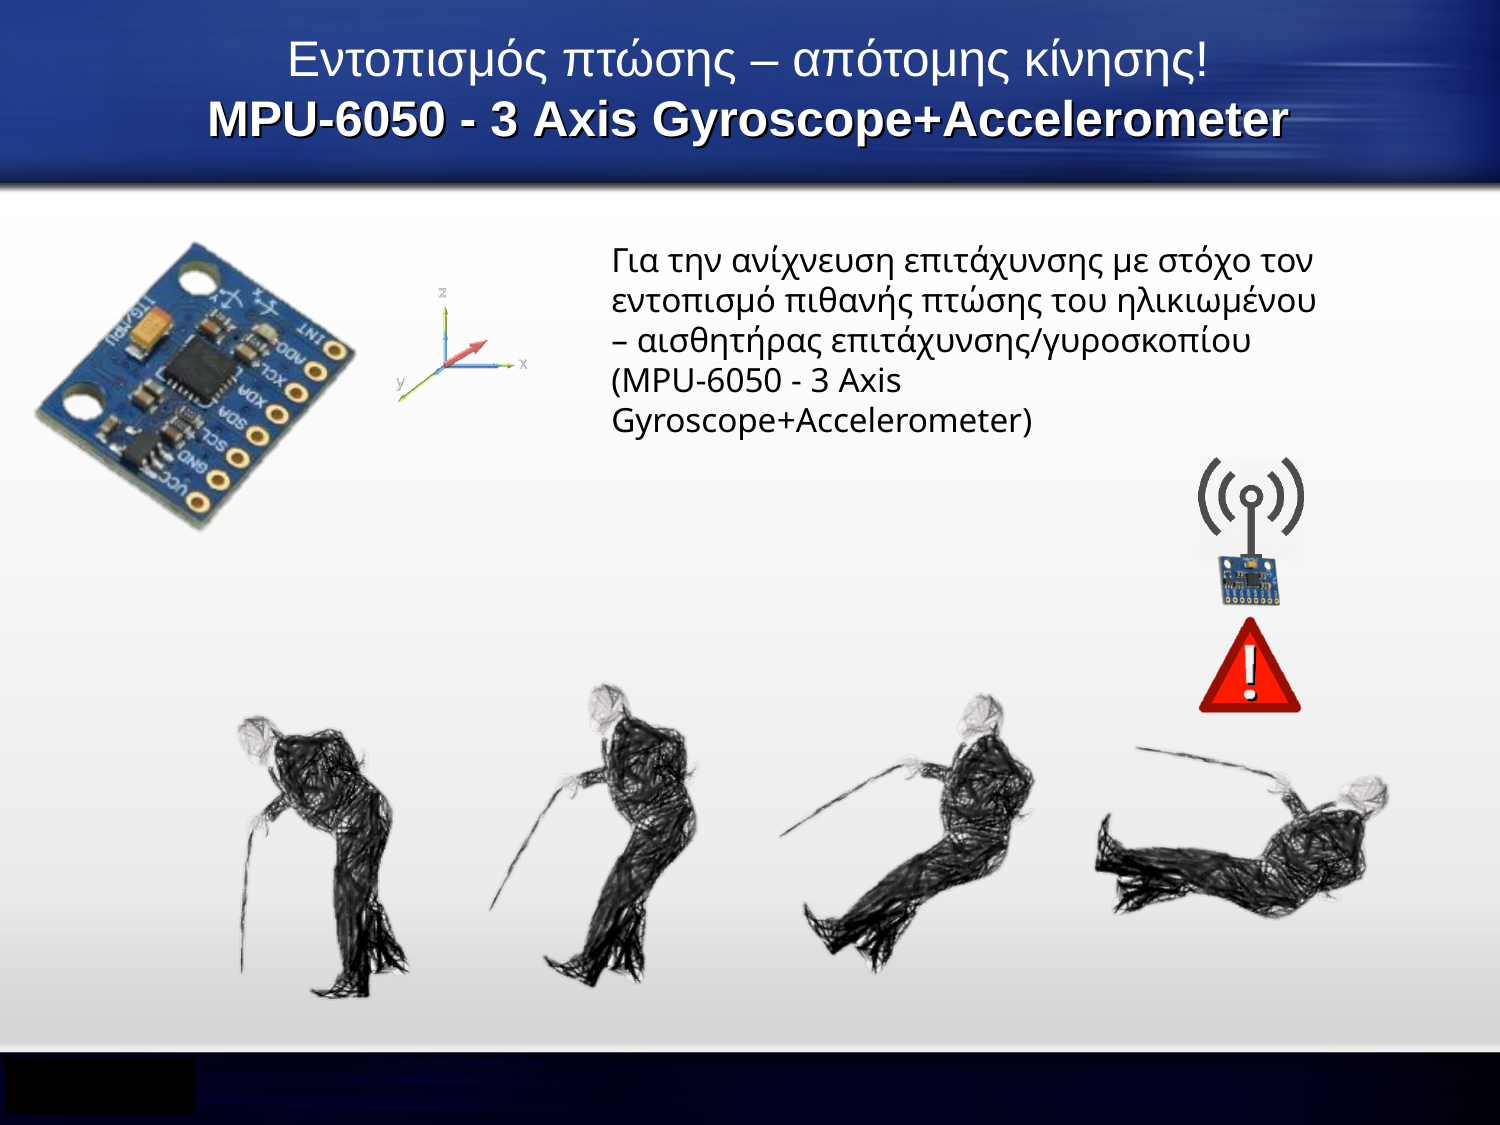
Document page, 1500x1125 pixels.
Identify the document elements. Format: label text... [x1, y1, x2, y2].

picture [29, 231, 365, 542]
text_box Για την ανίχνευση επιτάχυνσης με στόχο τον εντοπισμό πιθανής πτώσης του ηλικιωμένου – αισθητήρας επιτάχυνσης/γυροσκοπίου (MPU-6050 - 3 Axis Gyroscope+Accelerometer) [596, 232, 1346, 446]
picture [383, 278, 539, 410]
text_box [6, 1059, 195, 1113]
title Εντοπισμός πτώσης – απότομης κίνησης! MPU-6050 - 3 Axis Gyroscope+Accelerometer [73, 0, 1424, 173]
picture [183, 456, 1434, 1073]
